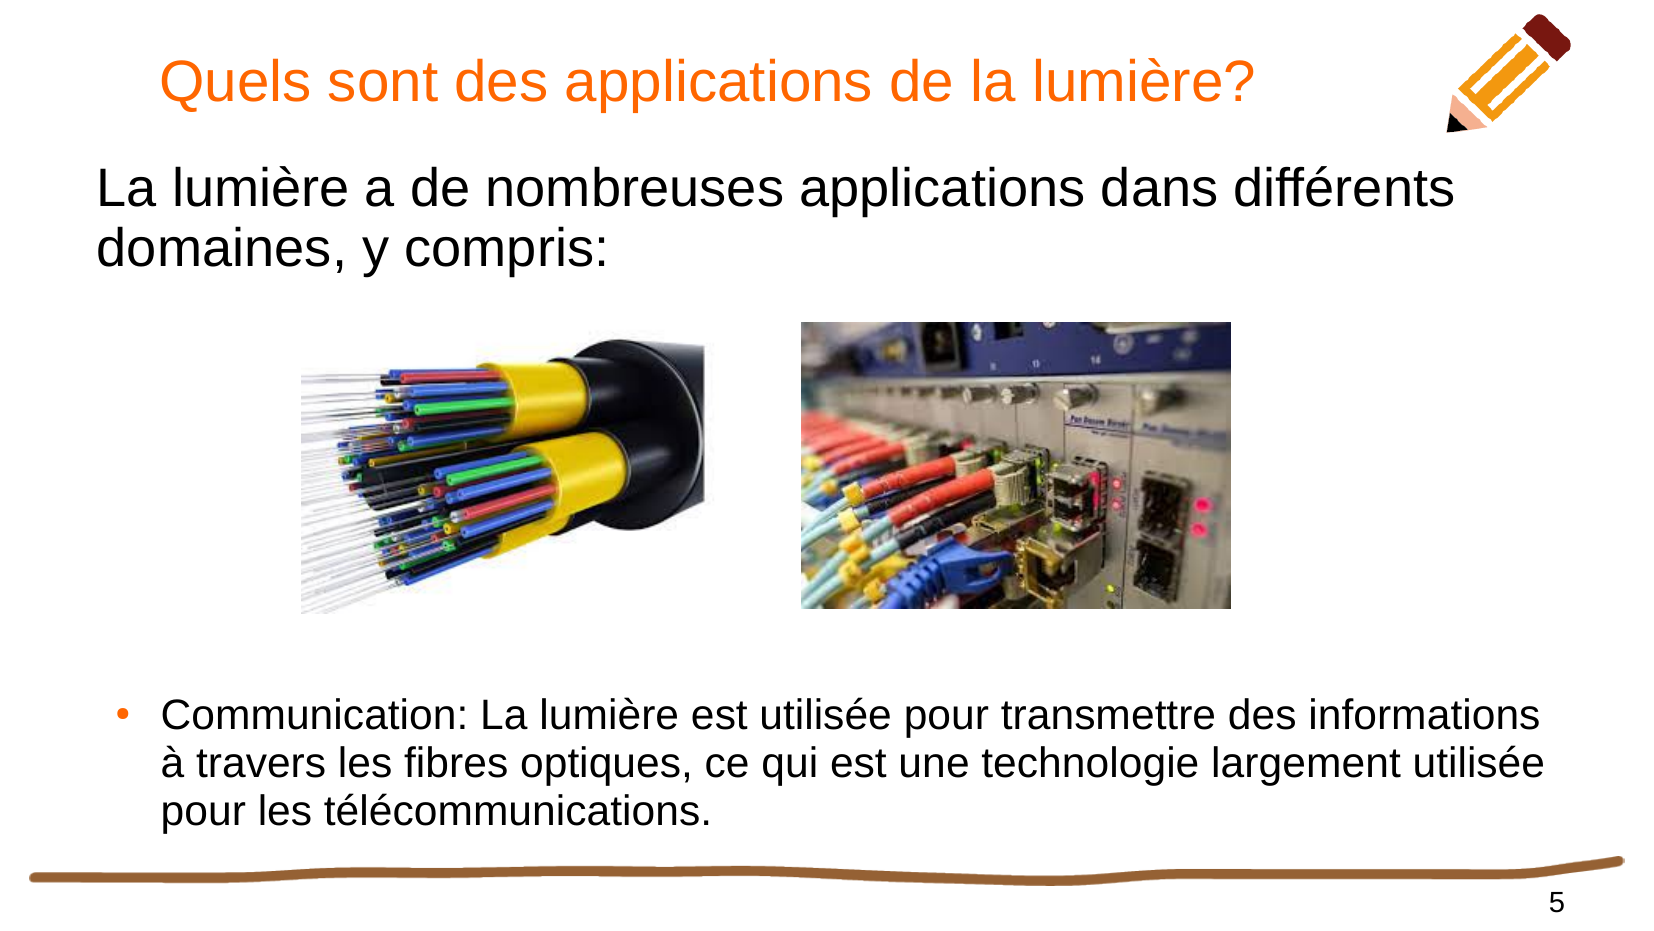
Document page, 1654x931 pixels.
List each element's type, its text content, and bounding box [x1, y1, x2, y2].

picture [801, 322, 1231, 609]
list Communication: La lumière est utilisée pour transmettre des informations à travers les fibres optiques, ce qui est une technologie largement utilisée pour les télécommunications. [100, 691, 1577, 835]
text_box La lumière a de nombreuses applications dans différents domaines, y compris: [81, 150, 1488, 286]
picture [1446, 14, 1571, 133]
title Quels sont des applications de la lumière? [88, 29, 1447, 133]
picture [29, 856, 1625, 886]
picture [301, 318, 719, 614]
